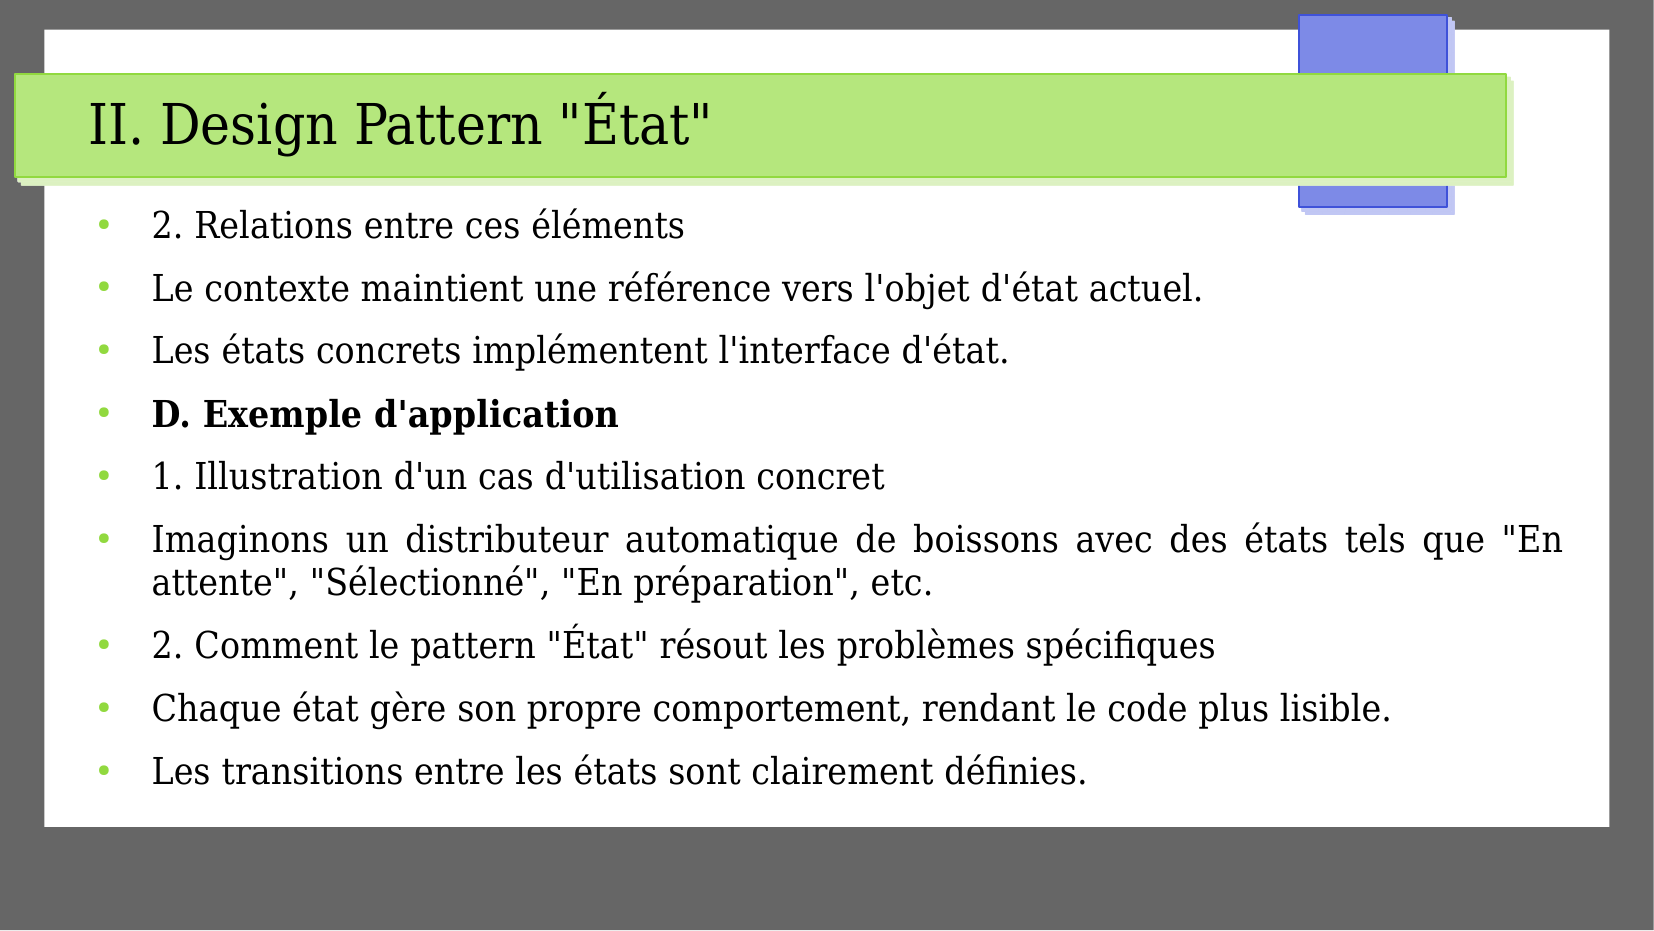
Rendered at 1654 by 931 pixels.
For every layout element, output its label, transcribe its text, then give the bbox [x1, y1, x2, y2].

title II. Design Pattern "État" [88, 73, 1506, 178]
list 2. Relations entre ces éléments Le contexte maintient une référence vers l'objet d'état actuel. Les états concrets implémentent l'interface d'état. D. Exemple d'application 1. Illustration d'un cas d'utilisation concret Imaginons un distributeur automatique de boissons avec des états tels que "En attente", "Sélectionné", "En préparation", etc. 2. Comment le pattern "État" résout les problèmes spécifiques Chaque état gère son propre comportement, rendant le code plus lisible. Les transitions entre les états sont clairement définies. [88, 203, 1565, 795]
